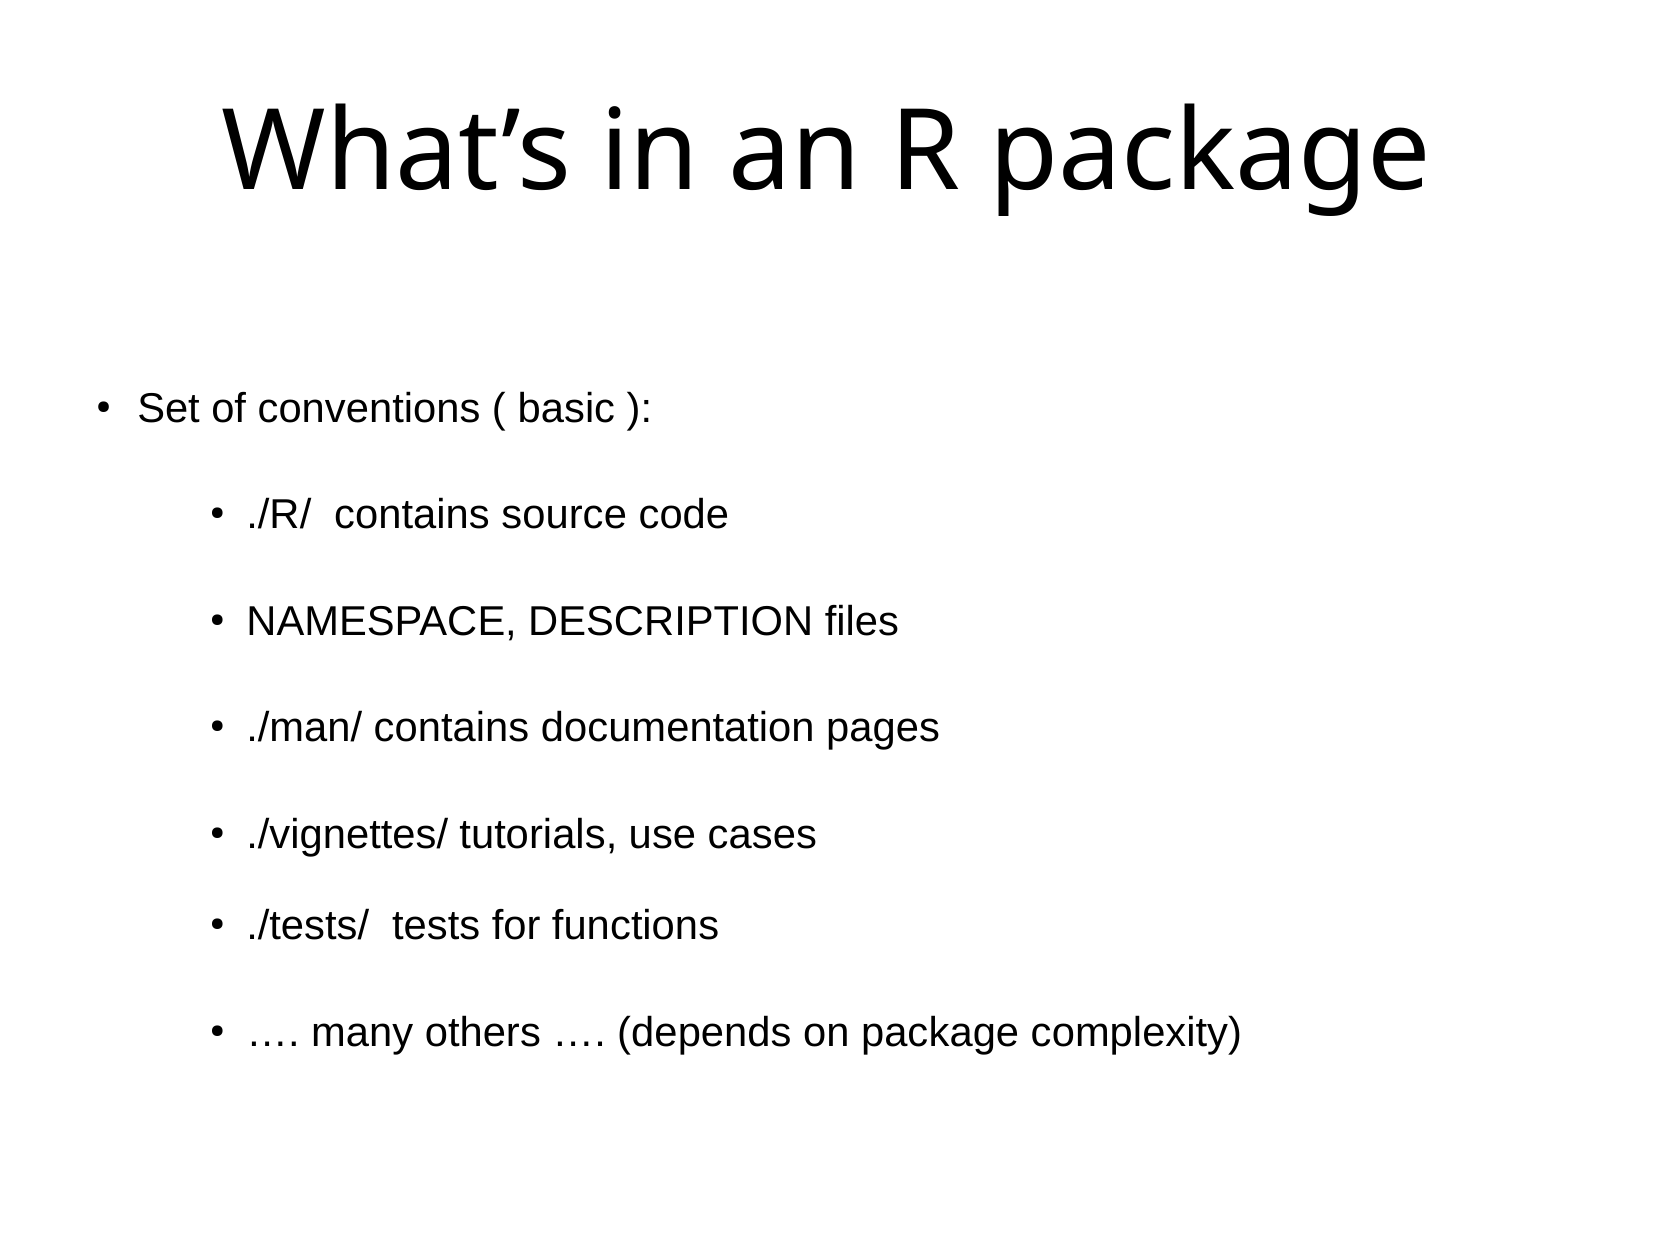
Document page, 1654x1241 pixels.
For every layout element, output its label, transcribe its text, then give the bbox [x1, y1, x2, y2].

list Set of conventions ( basic ): ./R/ contains source code NAMESPACE, DESCRIPTION files ./man/ contains documentation pages ./vignettes/ tutorials, use cases ./tests/ tests for functions …. many others …. (depends on package complexity) [82, 384, 1571, 1104]
title What’s in an R package [82, 49, 1571, 257]
